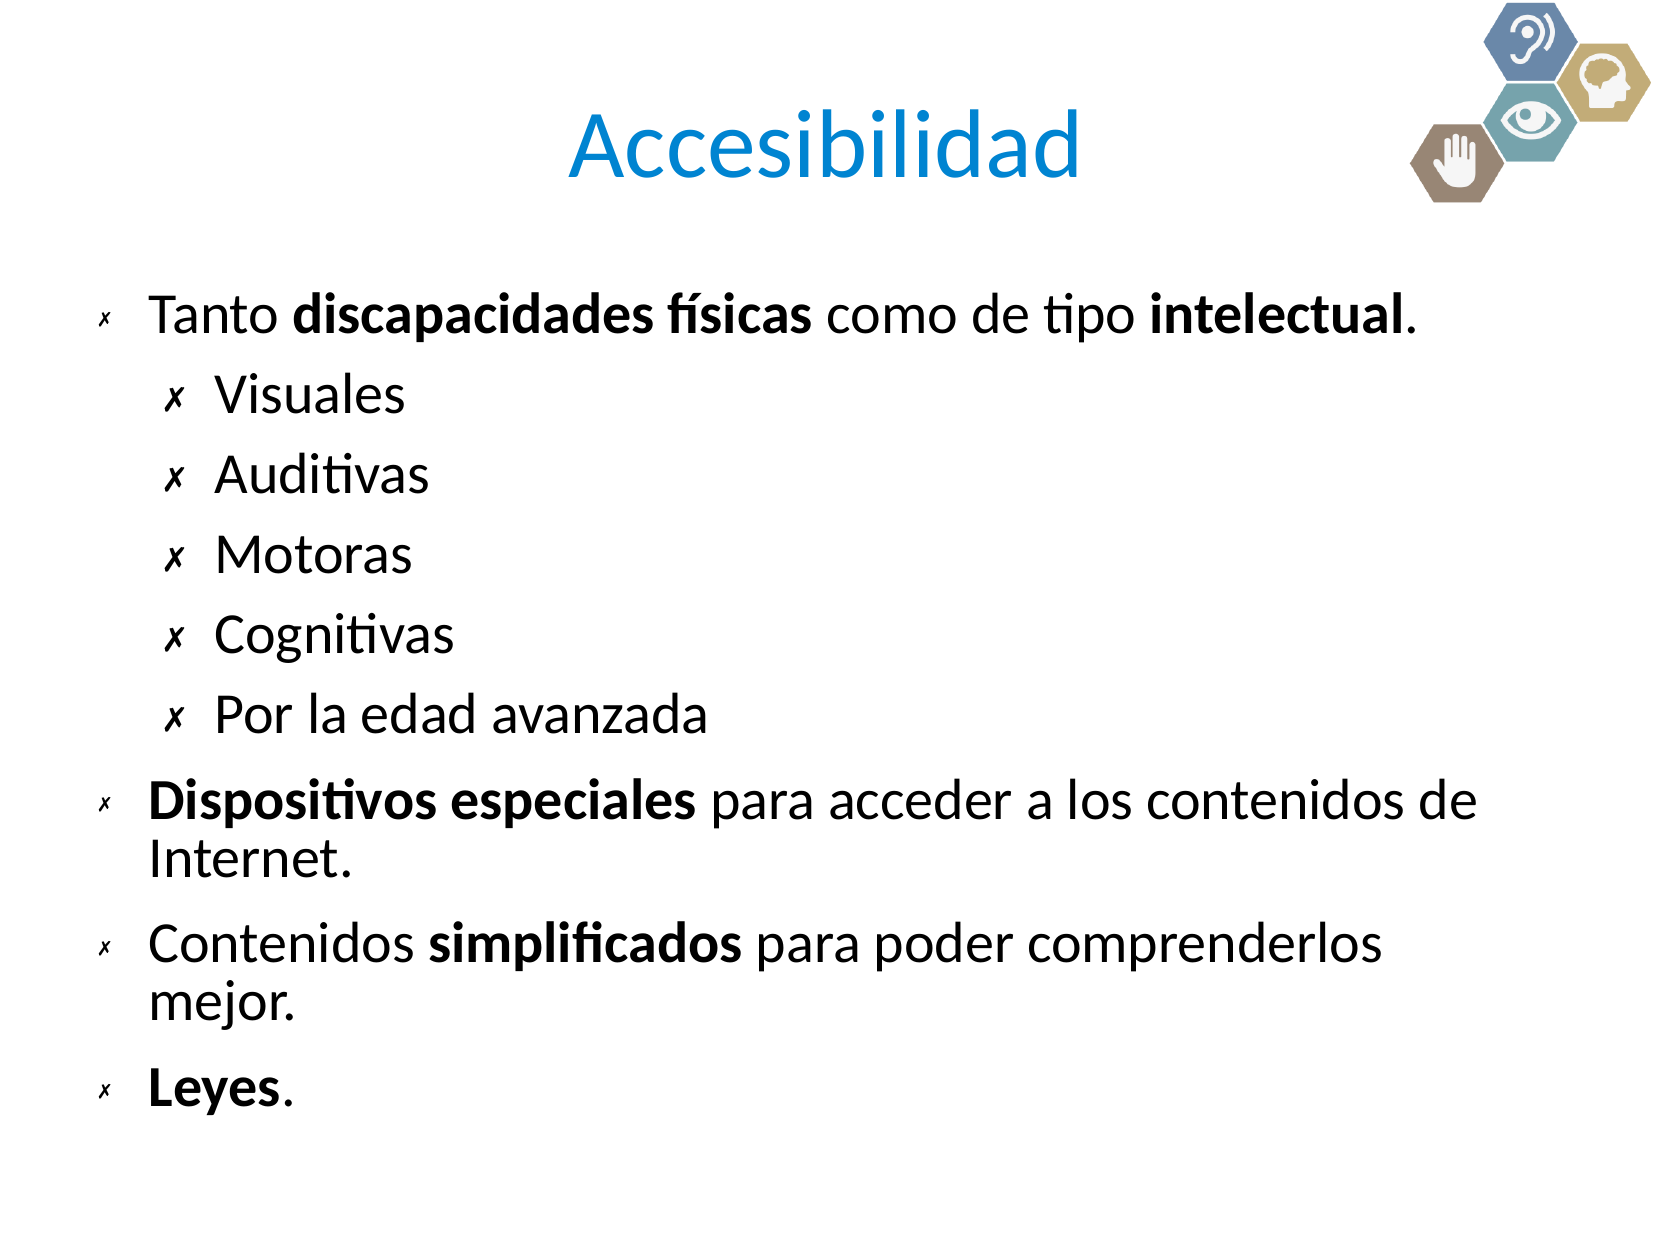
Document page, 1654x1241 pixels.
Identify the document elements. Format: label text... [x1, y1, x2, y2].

title Accesibilidad [82, 49, 1571, 257]
list Tanto discapacidades físicas como de tipo intelectual. Visuales Auditivas Motoras Cognitivas Por la edad avanzada Dispositivos especiales para acceder a los contenidos de Internet. Contenidos simplificados para poder comprenderlos mejor. Leyes. [82, 290, 1538, 1123]
picture [1405, 0, 1654, 206]
